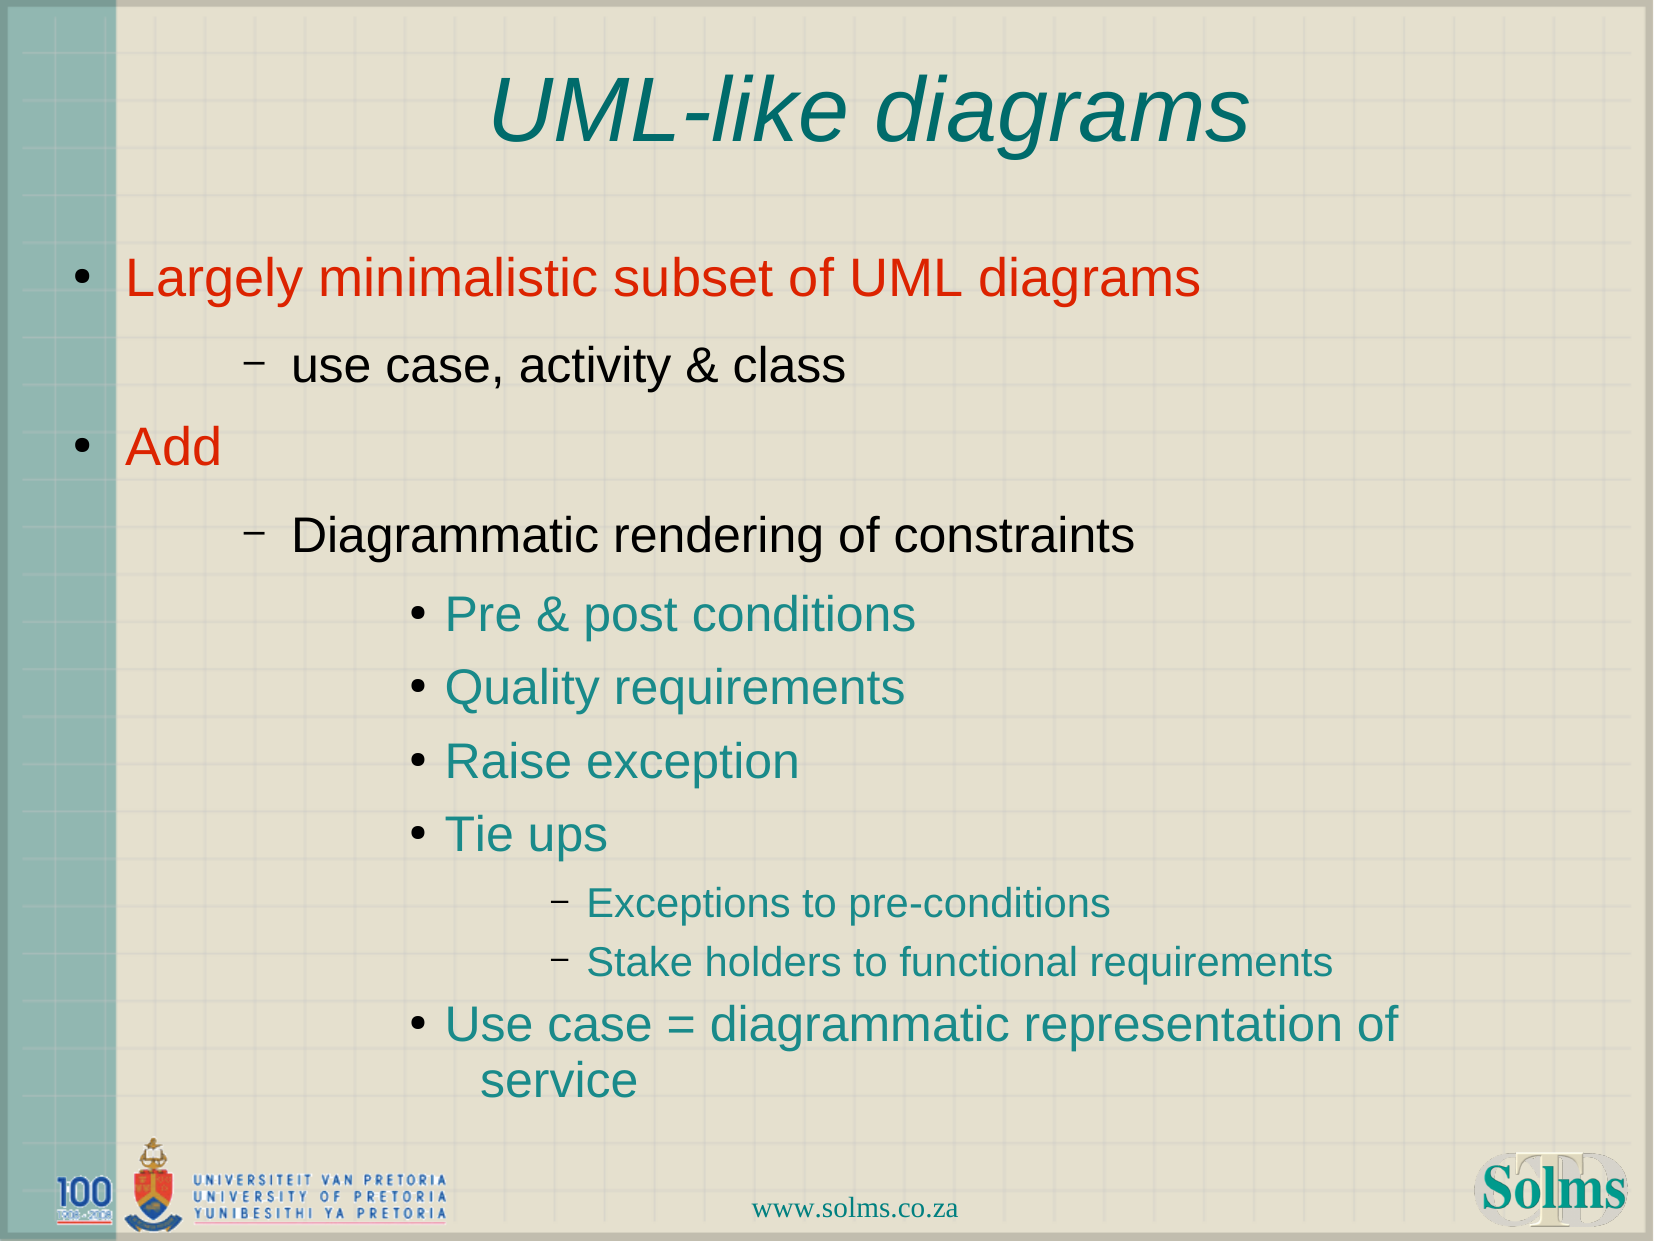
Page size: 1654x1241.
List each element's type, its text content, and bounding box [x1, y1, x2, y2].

title UML-like diagrams [112, 26, 1629, 193]
list Largely minimalistic subset of UML diagrams use case, activity & class Add Diagrammatic rendering of constraints Pre & post conditions Quality requirements Raise exception Tie ups Exceptions to pre-conditions Stake holders to functional requirements Use case = diagrammatic representation of service [54, 247, 1571, 1109]
picture [0, 0, 1654, 1241]
